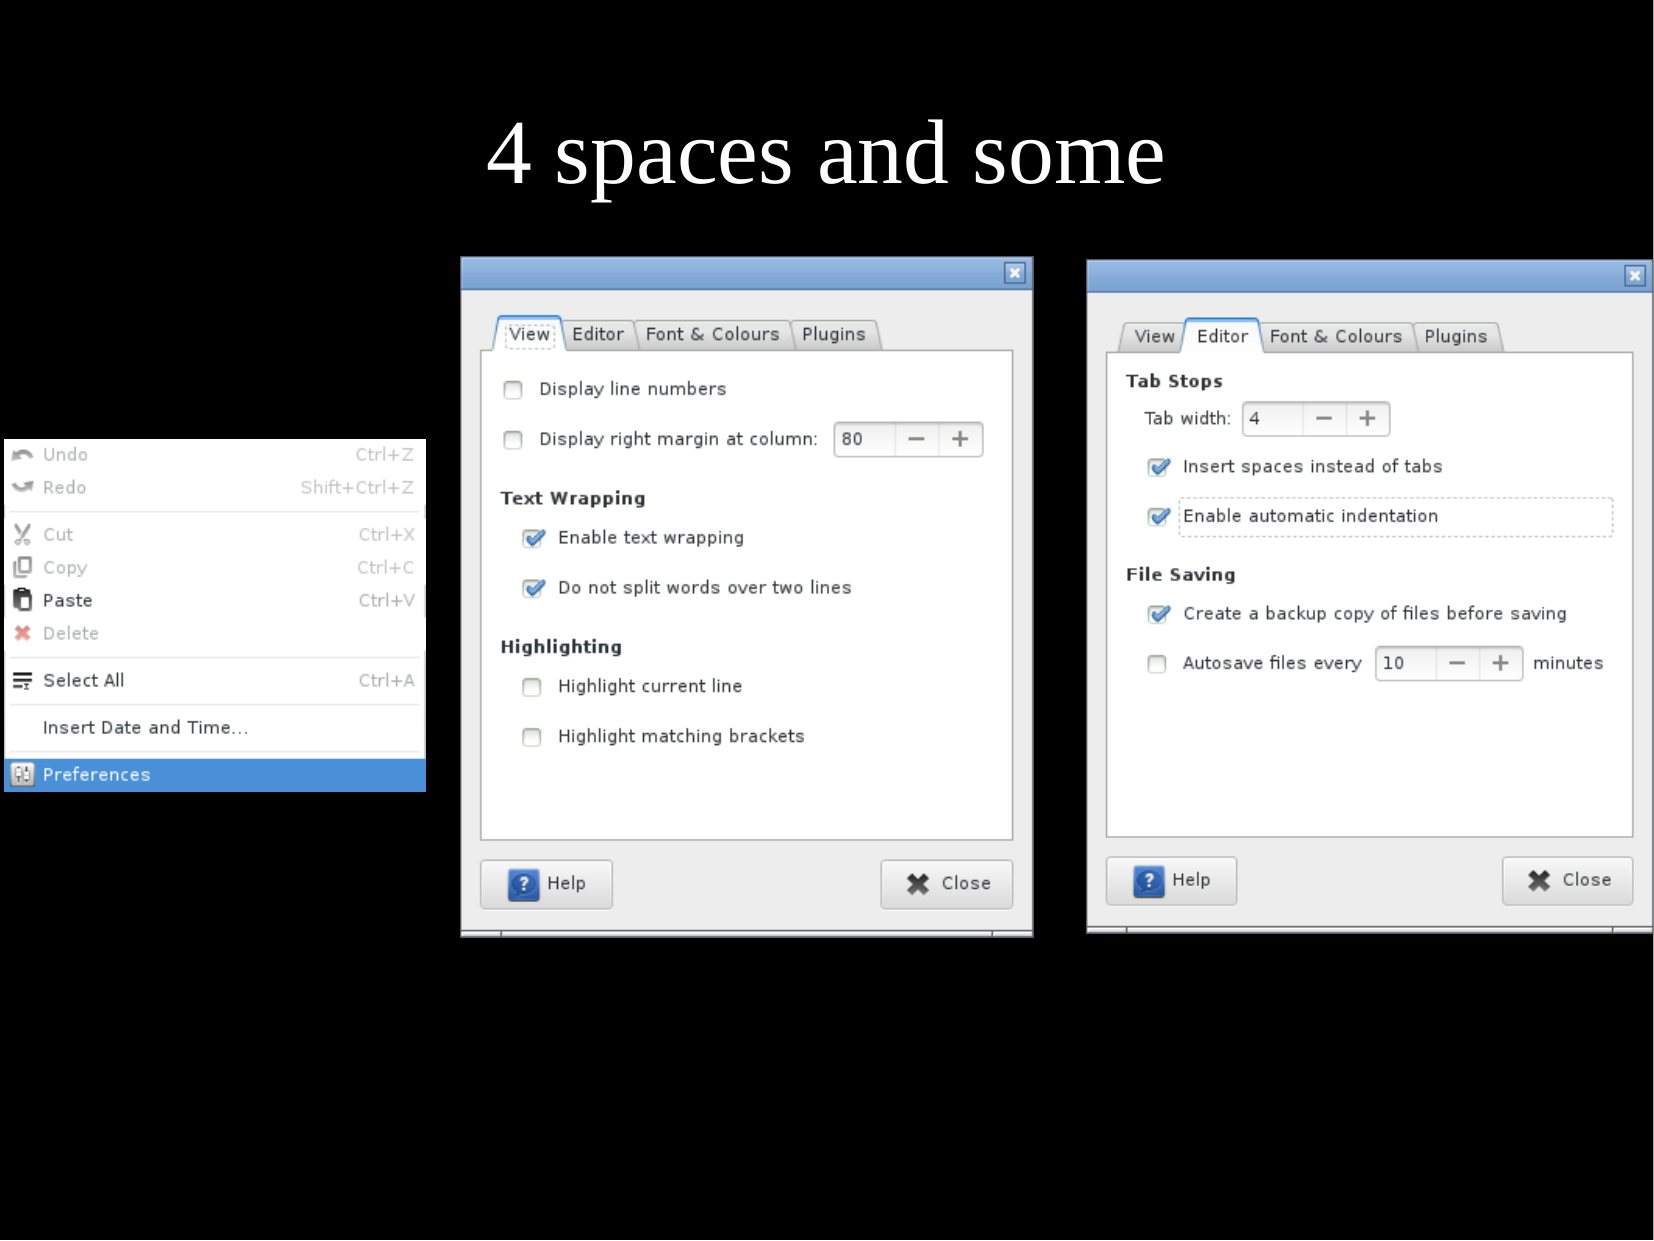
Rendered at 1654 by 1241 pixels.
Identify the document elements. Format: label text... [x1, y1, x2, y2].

title 4 spaces and some [82, 49, 1571, 257]
picture [4, 439, 426, 792]
picture [1086, 259, 1654, 934]
picture [460, 256, 1034, 938]
